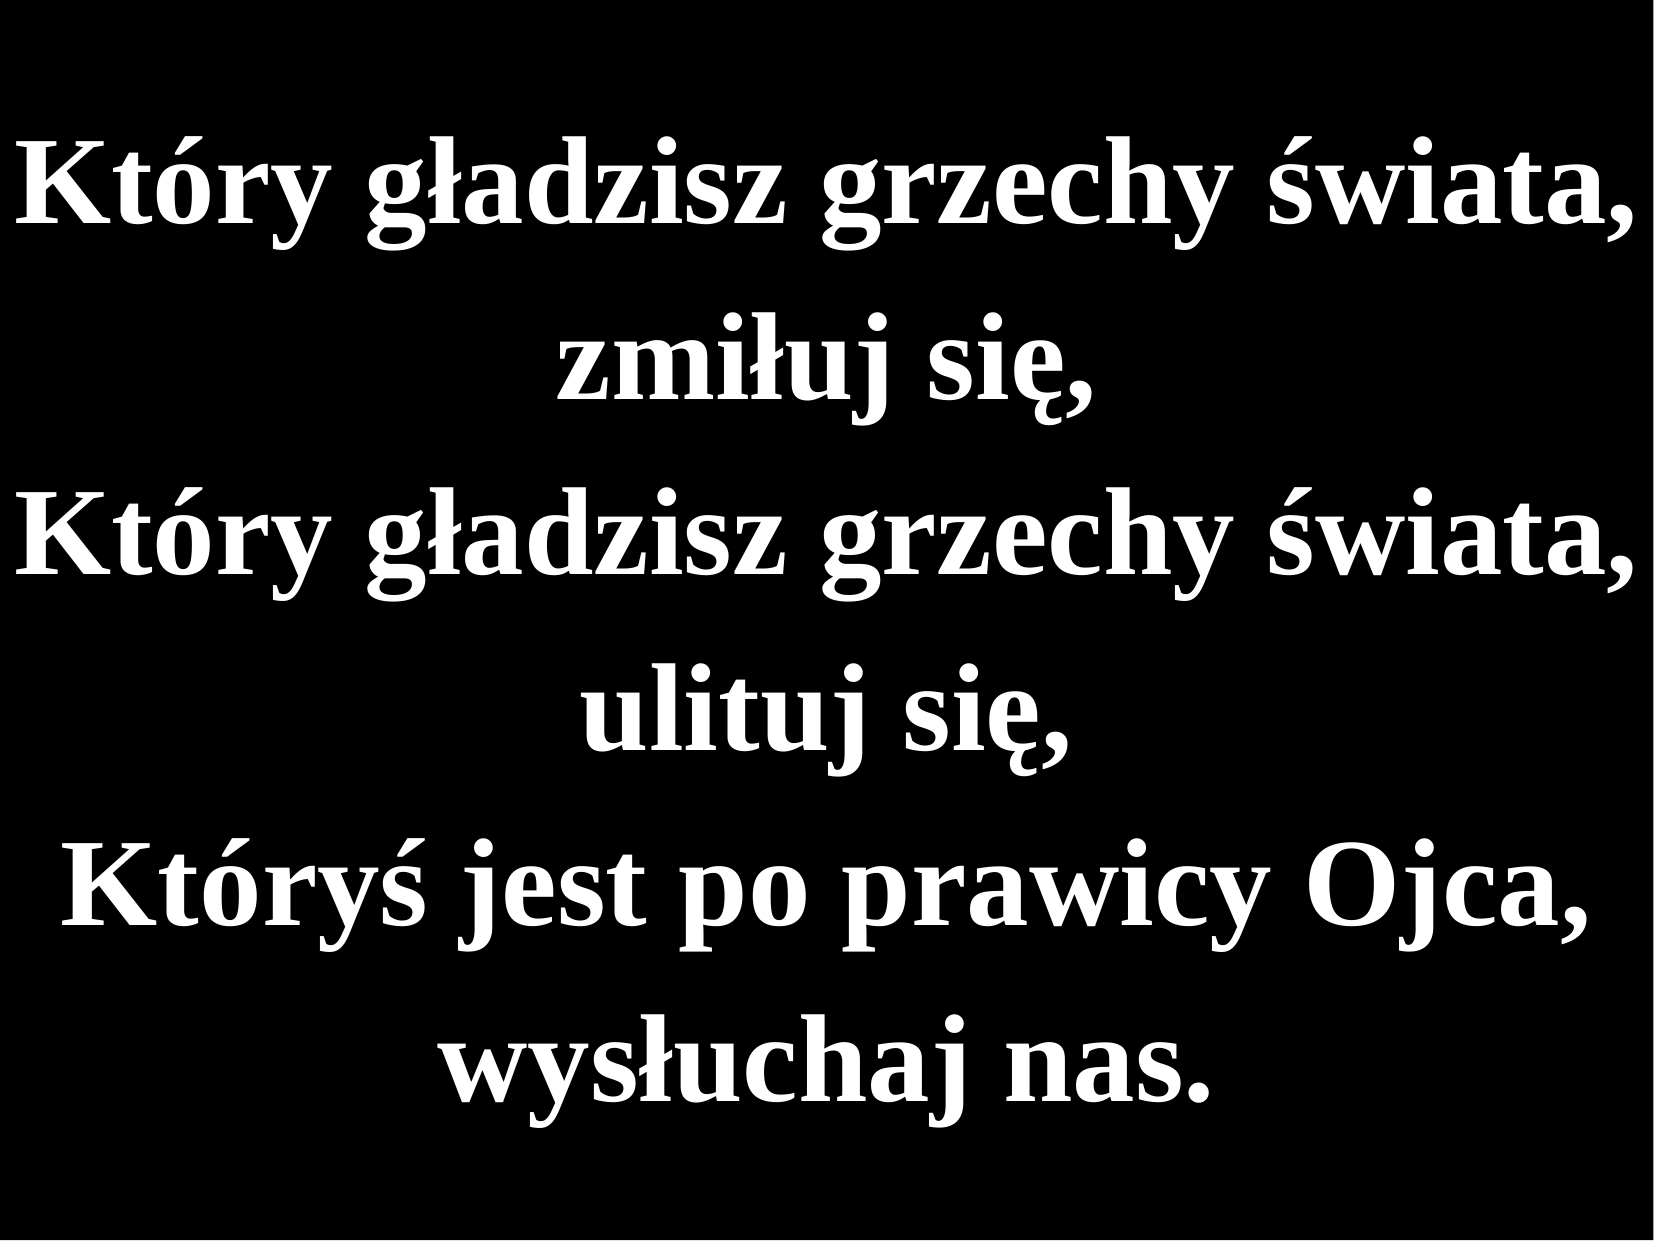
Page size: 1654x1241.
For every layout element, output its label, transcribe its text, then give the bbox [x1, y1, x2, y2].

title Który gładzisz grzechy świata, ppp zmiłuj się, ppp Który gładzisz grzechy świata, ppp ulituj się, ppp Któryś jest po prawicy Ojca, ppp wysłuchaj nas. [0, 0, 1654, 1241]
